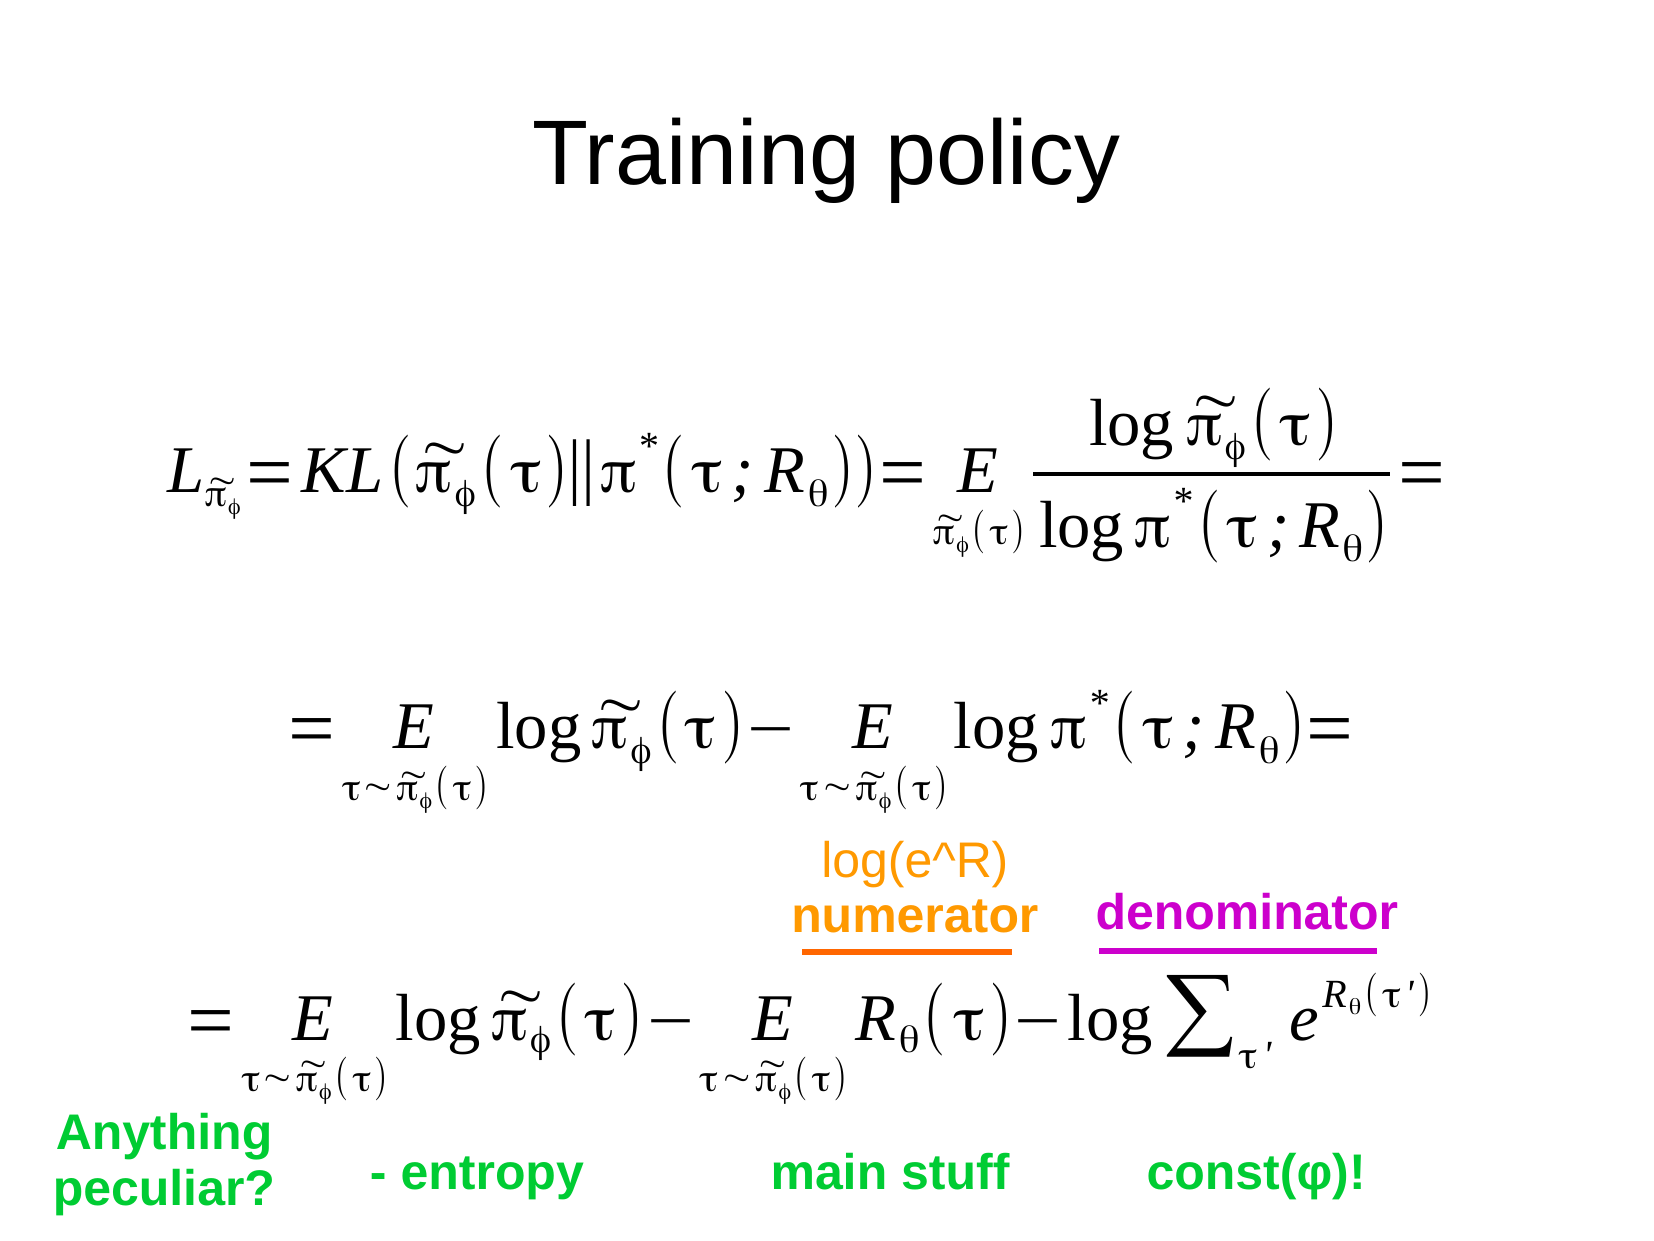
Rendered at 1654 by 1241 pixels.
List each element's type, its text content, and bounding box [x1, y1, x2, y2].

title Training policy [82, 49, 1571, 257]
text_box log(e^R) numerator [736, 812, 1071, 963]
chart [274, 680, 1369, 815]
text_box main stuff [724, 1143, 1057, 1200]
text_box Anything peculiar? [0, 1104, 331, 1216]
text_box const(φ)! [1090, 1143, 1423, 1200]
text_box denominator [1071, 772, 1423, 1052]
chart [173, 969, 1438, 1105]
chart [156, 384, 1459, 567]
text_box - entropy [331, 1143, 644, 1200]
